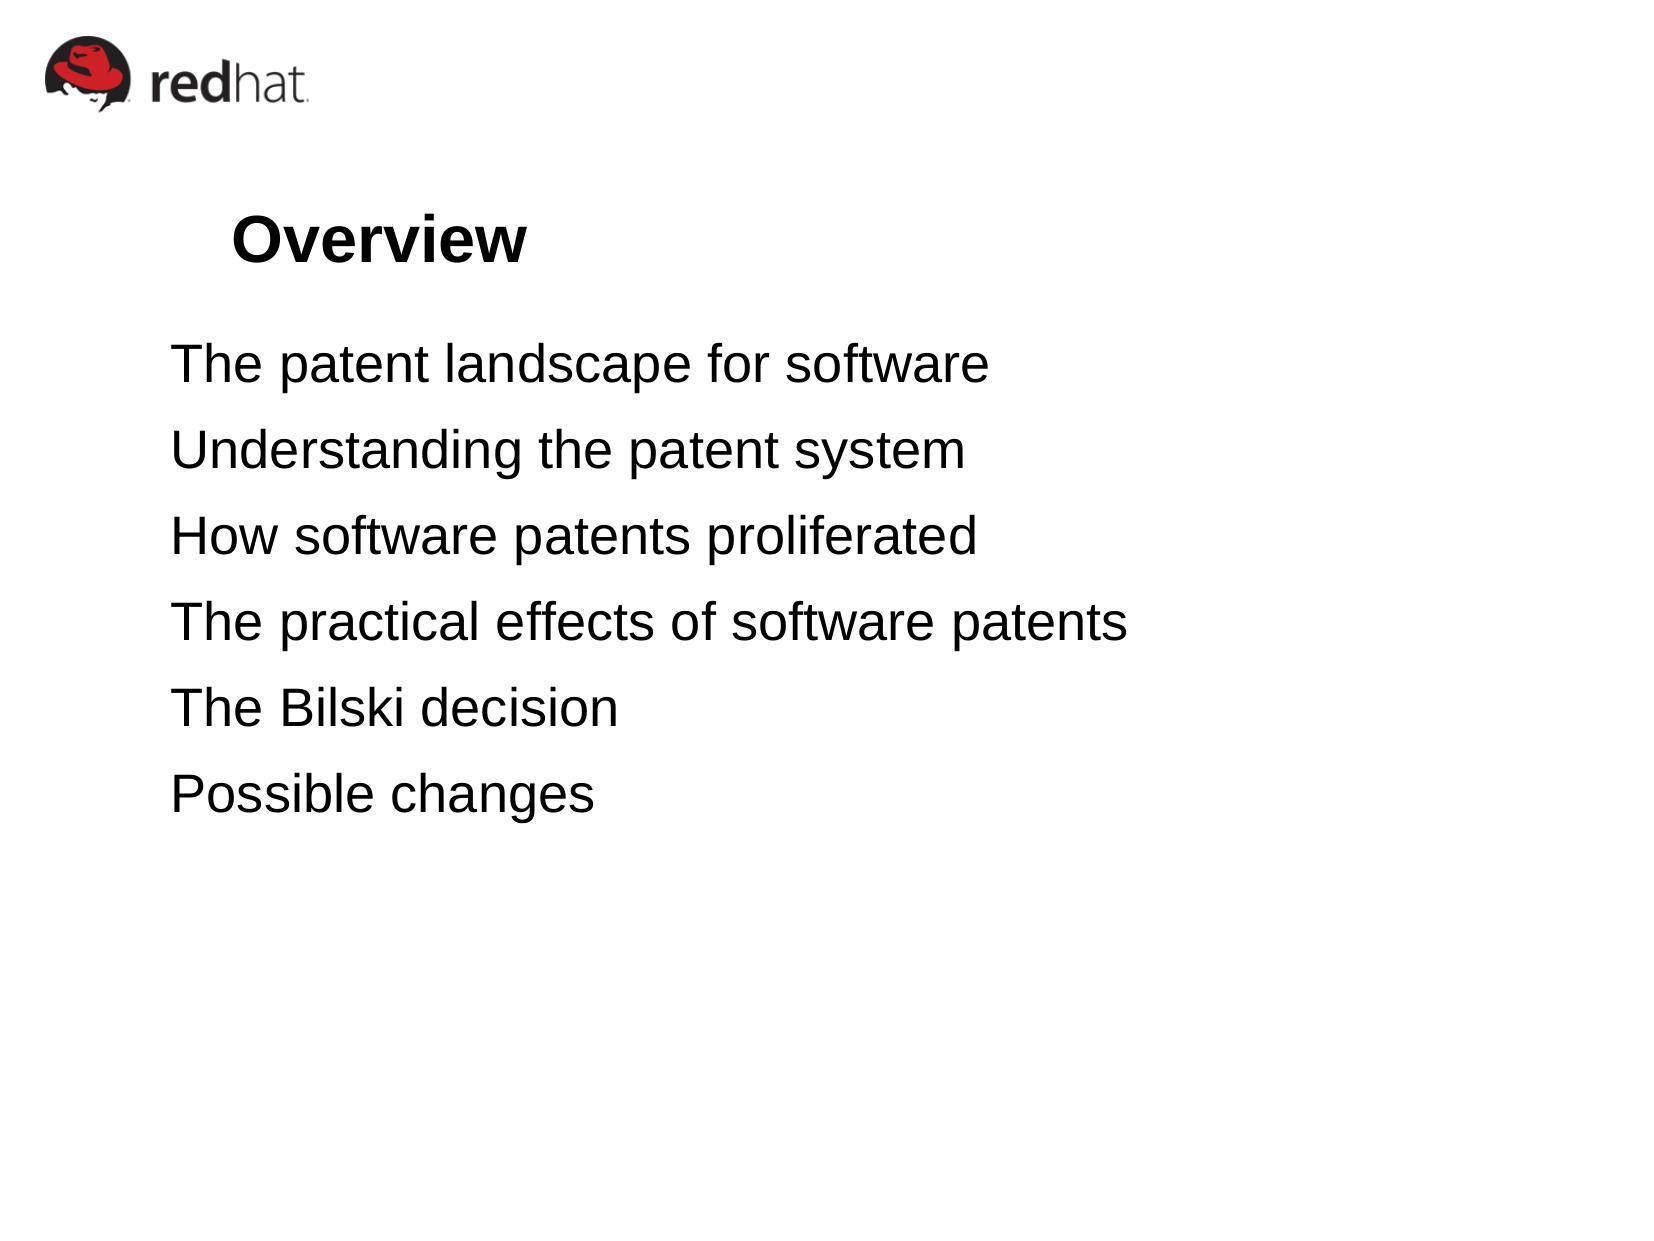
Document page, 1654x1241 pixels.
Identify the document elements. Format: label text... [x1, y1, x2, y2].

title Overview [156, 204, 1502, 280]
picture [45, 36, 309, 122]
list The patent landscape for software Understanding the patent system How software patents proliferated The practical effects of software patents The Bilski decision Possible changes [152, 337, 1498, 1116]
